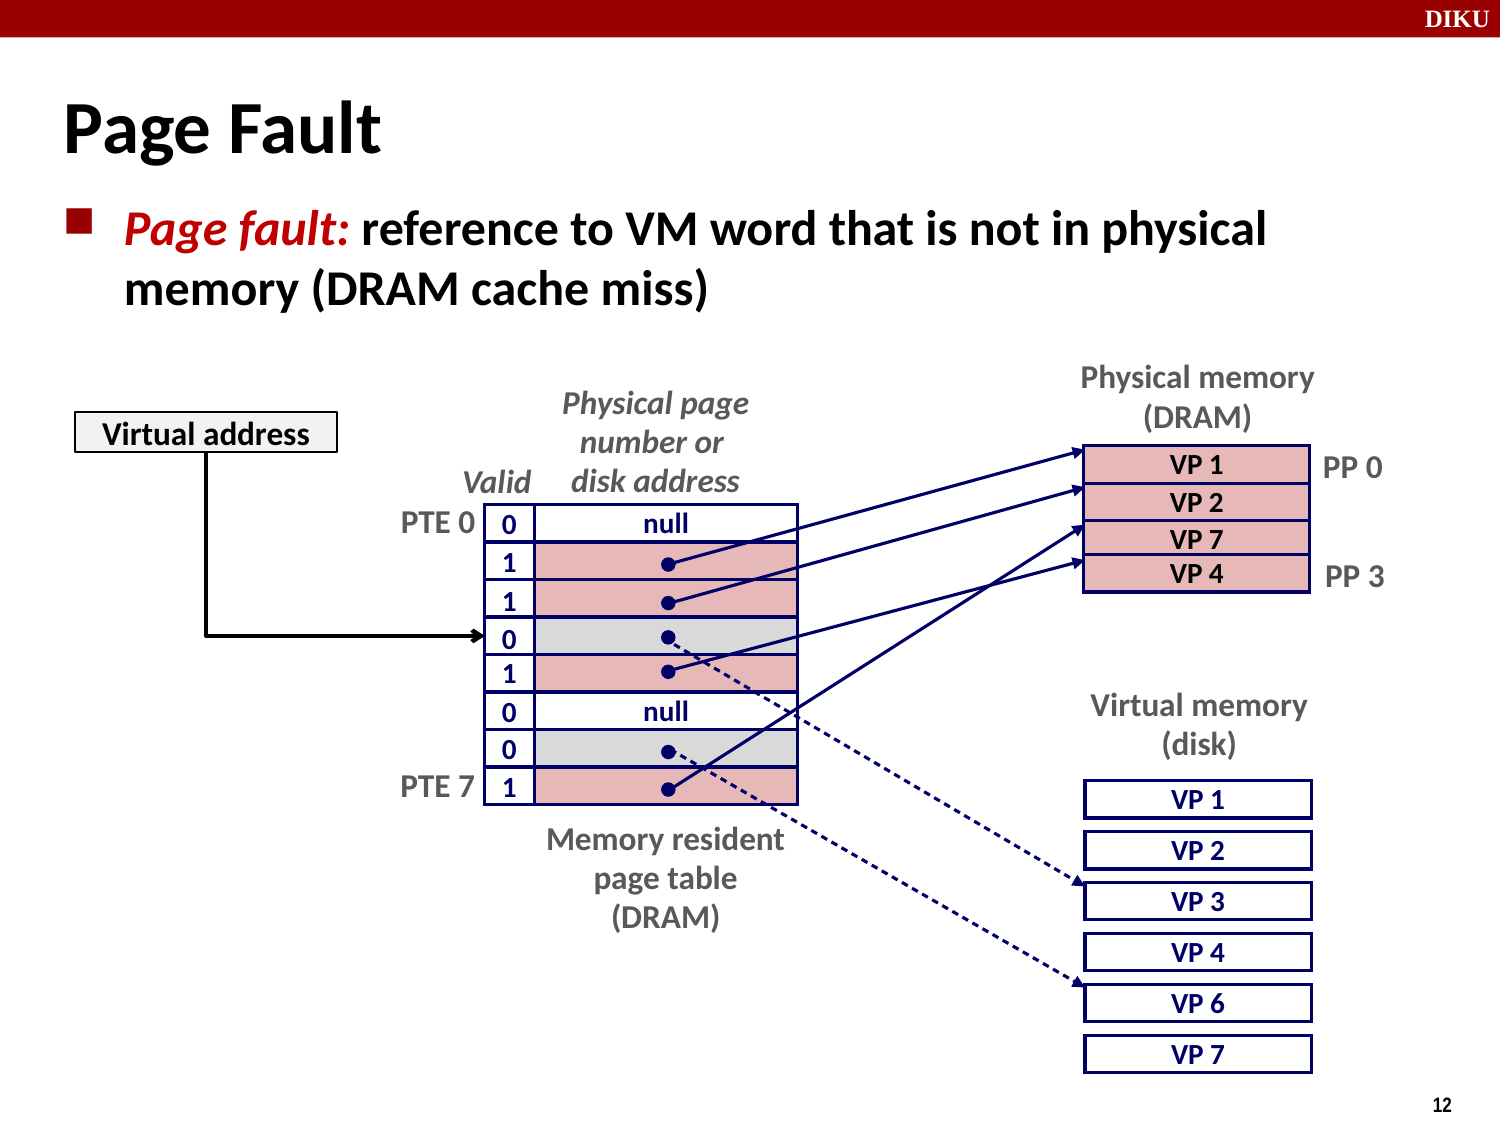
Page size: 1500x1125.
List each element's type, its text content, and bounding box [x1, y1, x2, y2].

text_box null [536, 693, 798, 730]
text_box 0 [487, 687, 532, 724]
text_box null [768, 713, 798, 730]
text_box VP 4 [1084, 933, 1312, 971]
text_box VP 2 [1084, 831, 1312, 869]
text_box PTE 7 [385, 758, 490, 814]
text_box Page Fault [48, 59, 1408, 188]
text_box 0 [487, 627, 532, 648]
text_box Memory resident page table (DRAM) [531, 811, 801, 945]
text_box PP 3 [1310, 548, 1400, 604]
text_box Valid [447, 454, 560, 510]
text_box Physical page number or disk address [547, 374, 765, 509]
text_box [536, 542, 798, 693]
text_box VP 1 [1084, 780, 1312, 819]
text_box VP 4 [1083, 554, 1310, 593]
text_box VP 3 [1084, 882, 1312, 920]
text_box Virtual address [74, 412, 338, 453]
text_box PTE 0 [385, 493, 491, 549]
text_box Page fault: reference to VM word that is not in physical memory (DRAM cache miss) [52, 188, 1416, 313]
text_box 1 [487, 648, 532, 687]
text_box 1 [490, 775, 532, 814]
text_box VP 7 [1083, 521, 1310, 554]
text_box PP 0 [1307, 439, 1398, 495]
text_box VP 7 [1084, 1035, 1312, 1073]
text_box 0 [487, 724, 532, 775]
text_box 1 [487, 576, 532, 627]
text_box Virtual memory (disk) [1075, 677, 1323, 772]
text_box 0 [491, 499, 532, 537]
text_box 0 [505, 633, 512, 646]
text_box null [536, 504, 798, 542]
text_box VP 6 [1084, 984, 1312, 1022]
text_box VP 1 [1083, 445, 1310, 484]
text_box VP 2 [1083, 484, 1310, 521]
text_box null [759, 531, 798, 542]
text_box Physical memory (DRAM) [1065, 350, 1330, 445]
text_box 1 [487, 537, 532, 576]
text_box [536, 730, 798, 805]
